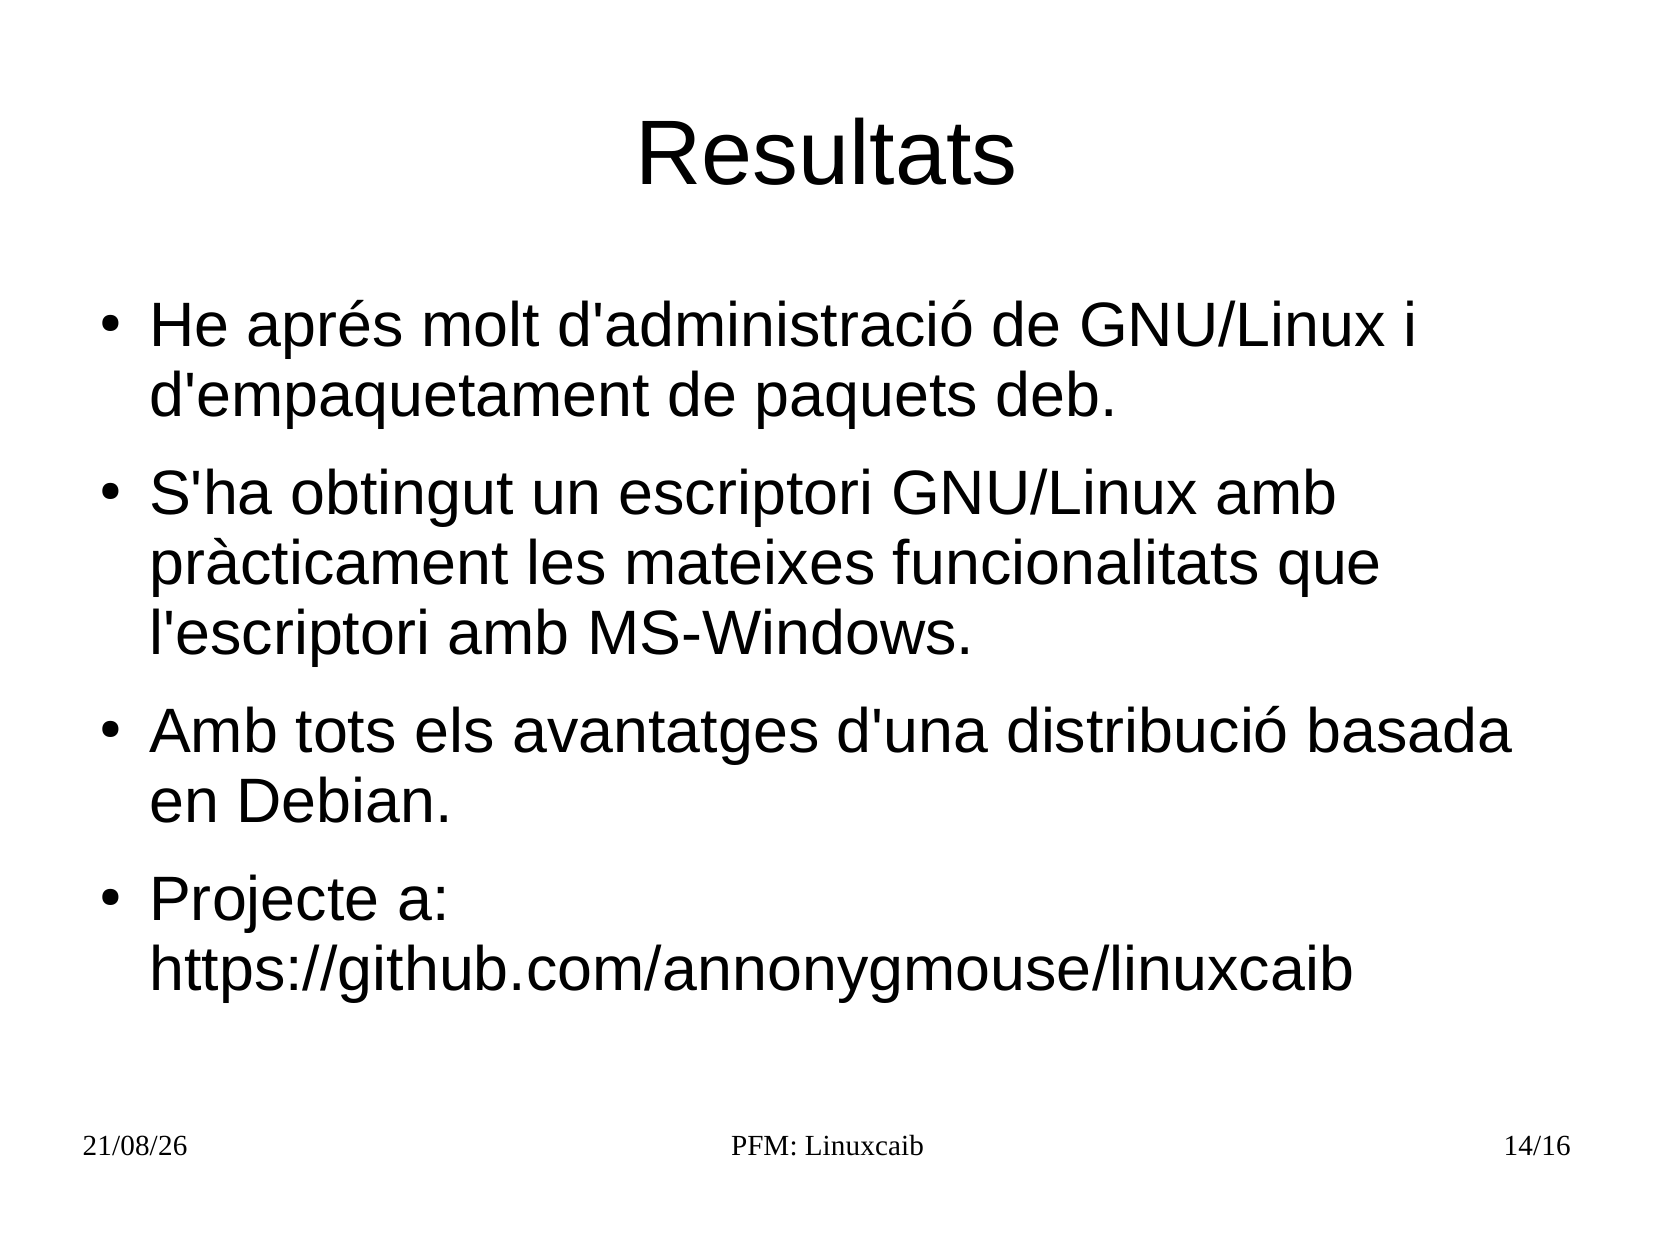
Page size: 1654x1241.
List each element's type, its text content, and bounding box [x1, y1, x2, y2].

list He aprés molt d'administració de GNU/Linux i d'empaquetament de paquets deb. S'ha obtingut un escriptori GNU/Linux amb pràcticament les mateixes funcionalitats que l'escriptori amb MS-Windows. Amb tots els avantatges d'una distribució basada en Debian. Projecte a: https://github.com/annonygmouse/linuxcaib [82, 290, 1571, 1010]
title Resultats [82, 49, 1571, 257]
